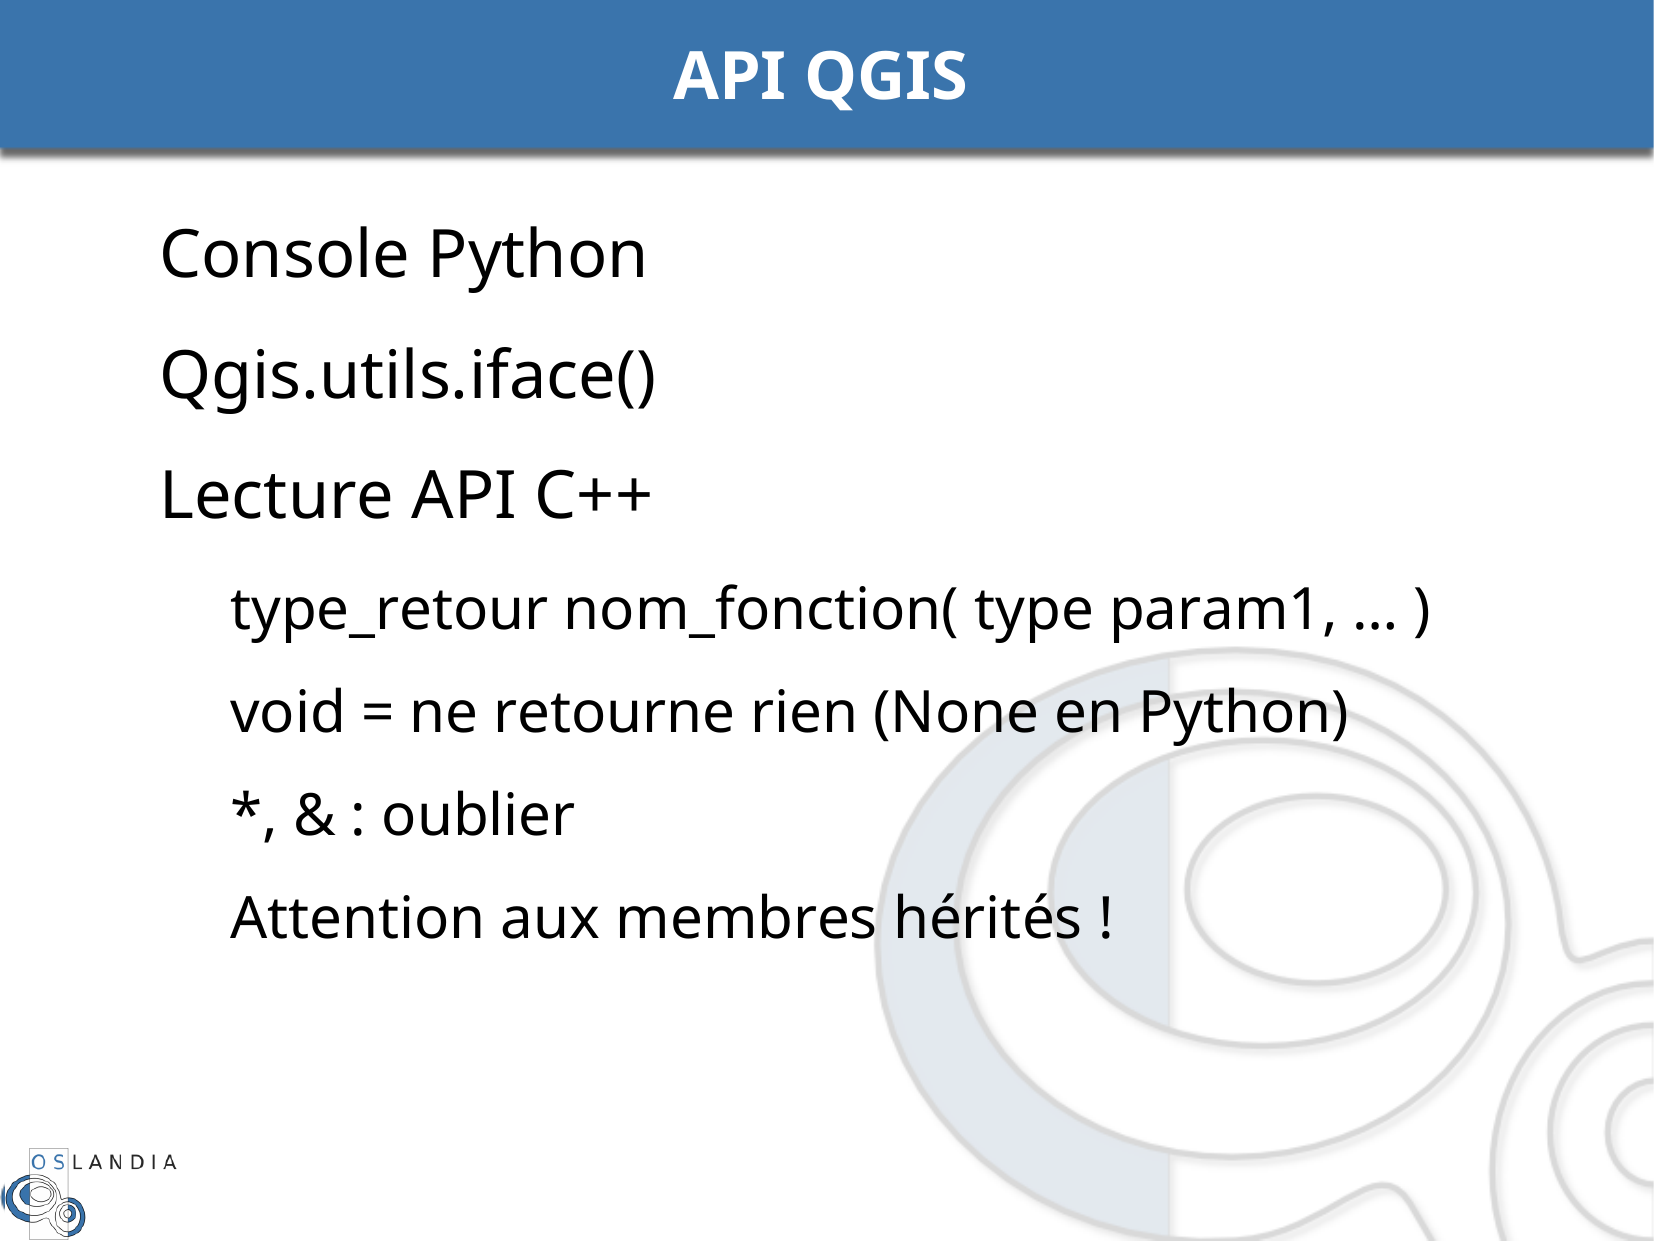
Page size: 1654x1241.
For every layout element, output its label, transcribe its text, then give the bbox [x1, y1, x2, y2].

picture [0, 0, 1654, 1241]
list Console Python Qgis.utils.iface() Lecture API C++ type_retour nom_fonction( type param1, … ) void = ne retourne rien (None en Python) *, & : oublier Attention aux membres hérités ! [88, 206, 1577, 1093]
title API QGIS [76, 0, 1565, 148]
